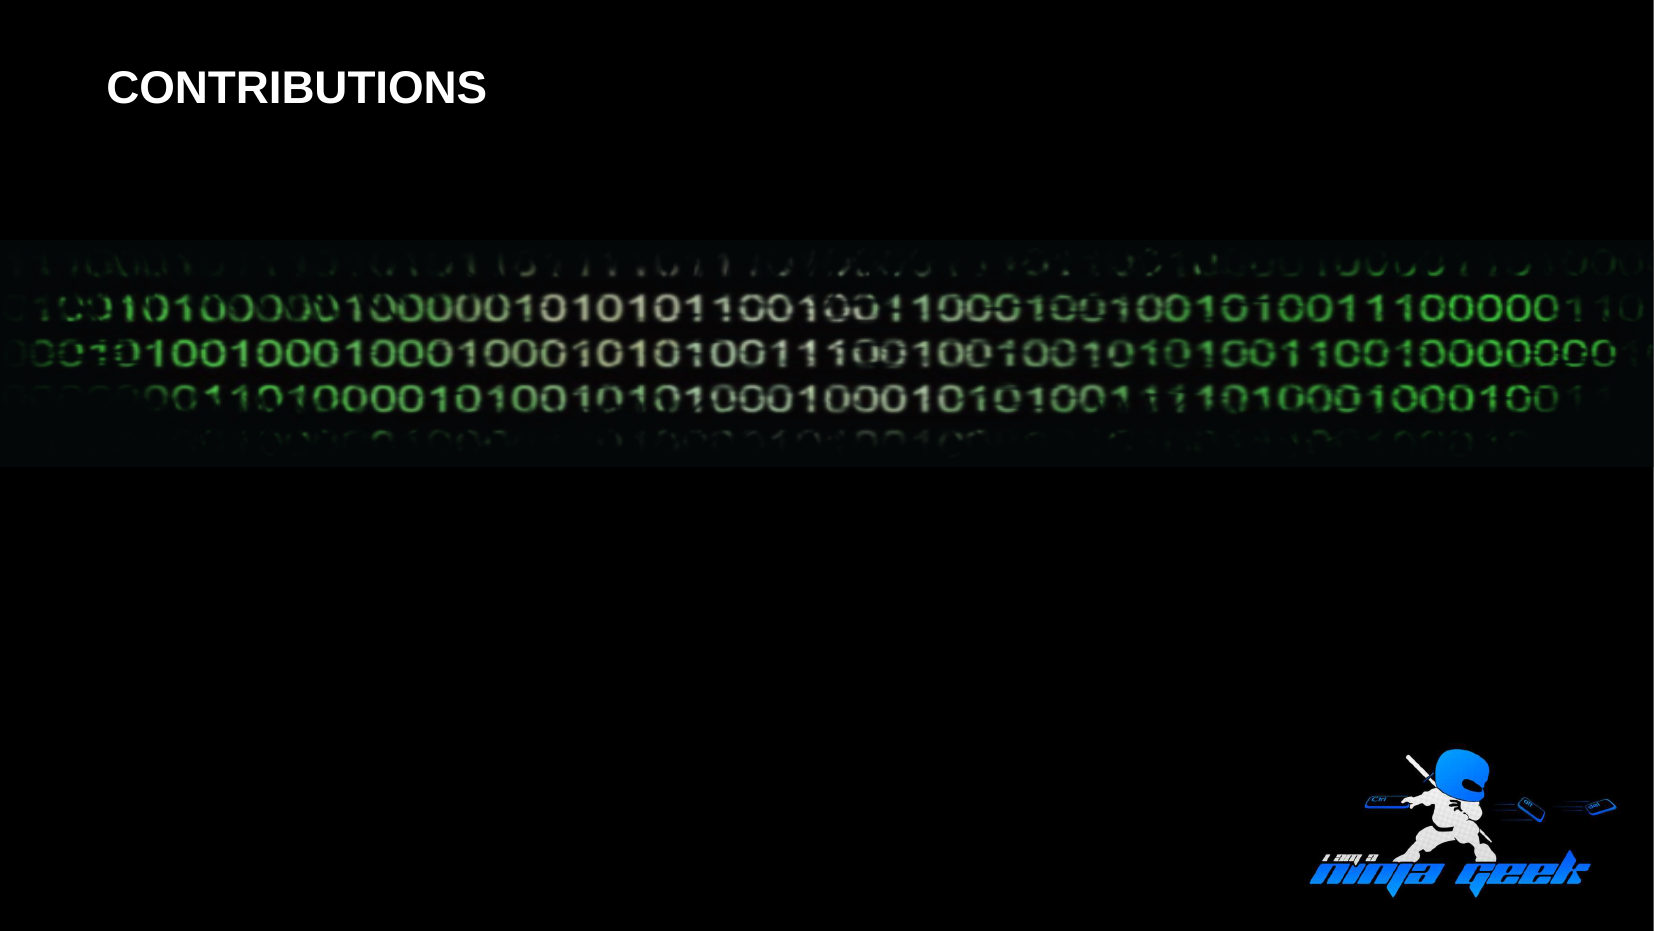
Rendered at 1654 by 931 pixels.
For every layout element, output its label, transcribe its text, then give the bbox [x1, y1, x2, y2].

text_box CONTRIBUTIONS [106, 44, 625, 131]
picture [0, 0, 1654, 931]
